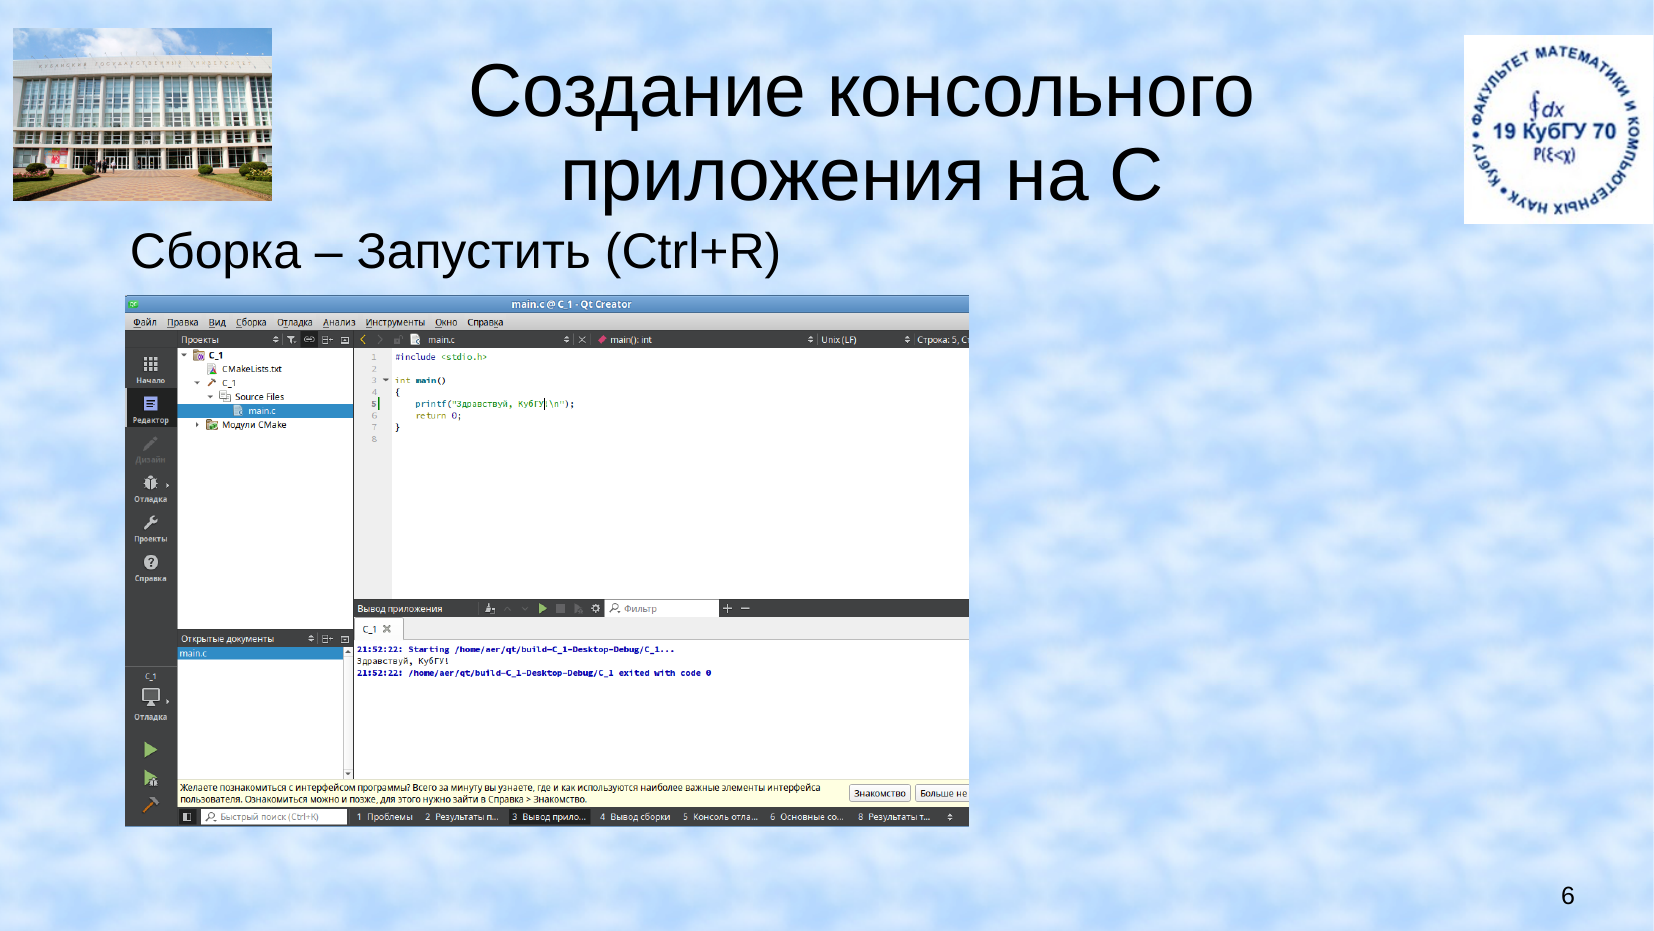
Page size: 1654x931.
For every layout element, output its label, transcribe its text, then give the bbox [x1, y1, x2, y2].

subtitle Сборка – Запустить (Ctrl+R) [129, 223, 1512, 851]
text_box <номер> [1552, 874, 1654, 922]
picture [0, 0, 1654, 931]
title Создание консольного приложения на С [271, 11, 1453, 223]
